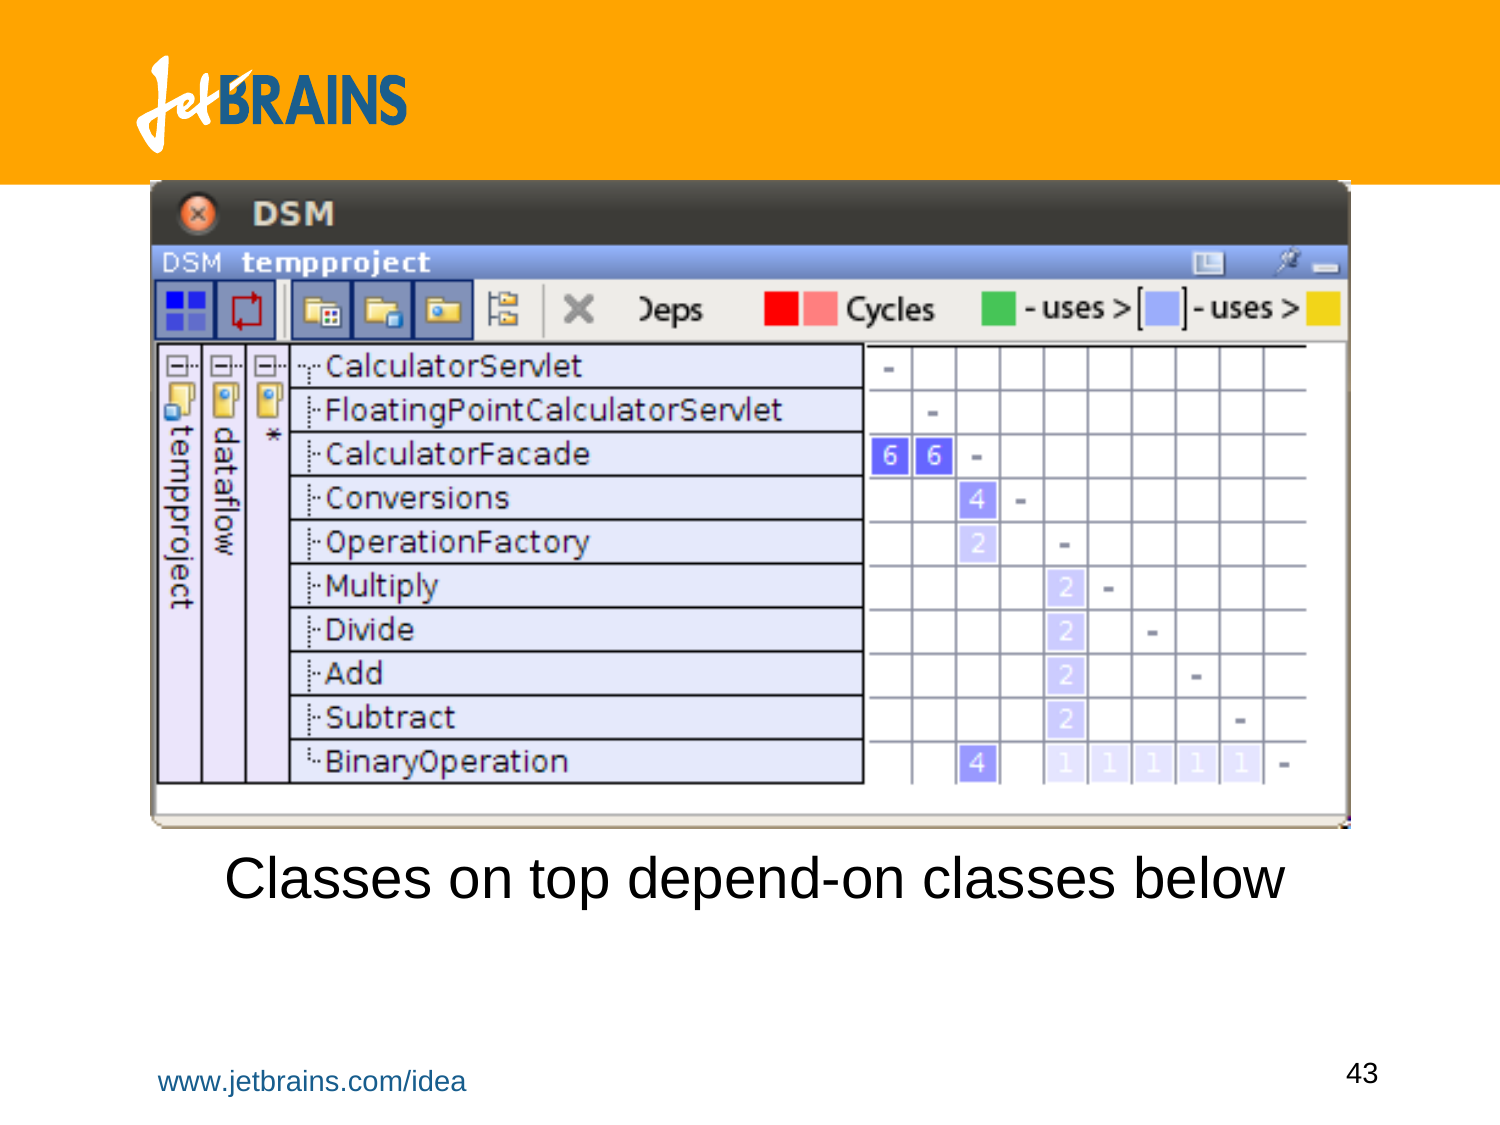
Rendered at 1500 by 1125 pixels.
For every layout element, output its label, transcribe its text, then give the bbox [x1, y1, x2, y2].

picture [150, 180, 1351, 829]
subtitle Classes on top depend-on classes below [135, 848, 1377, 1093]
